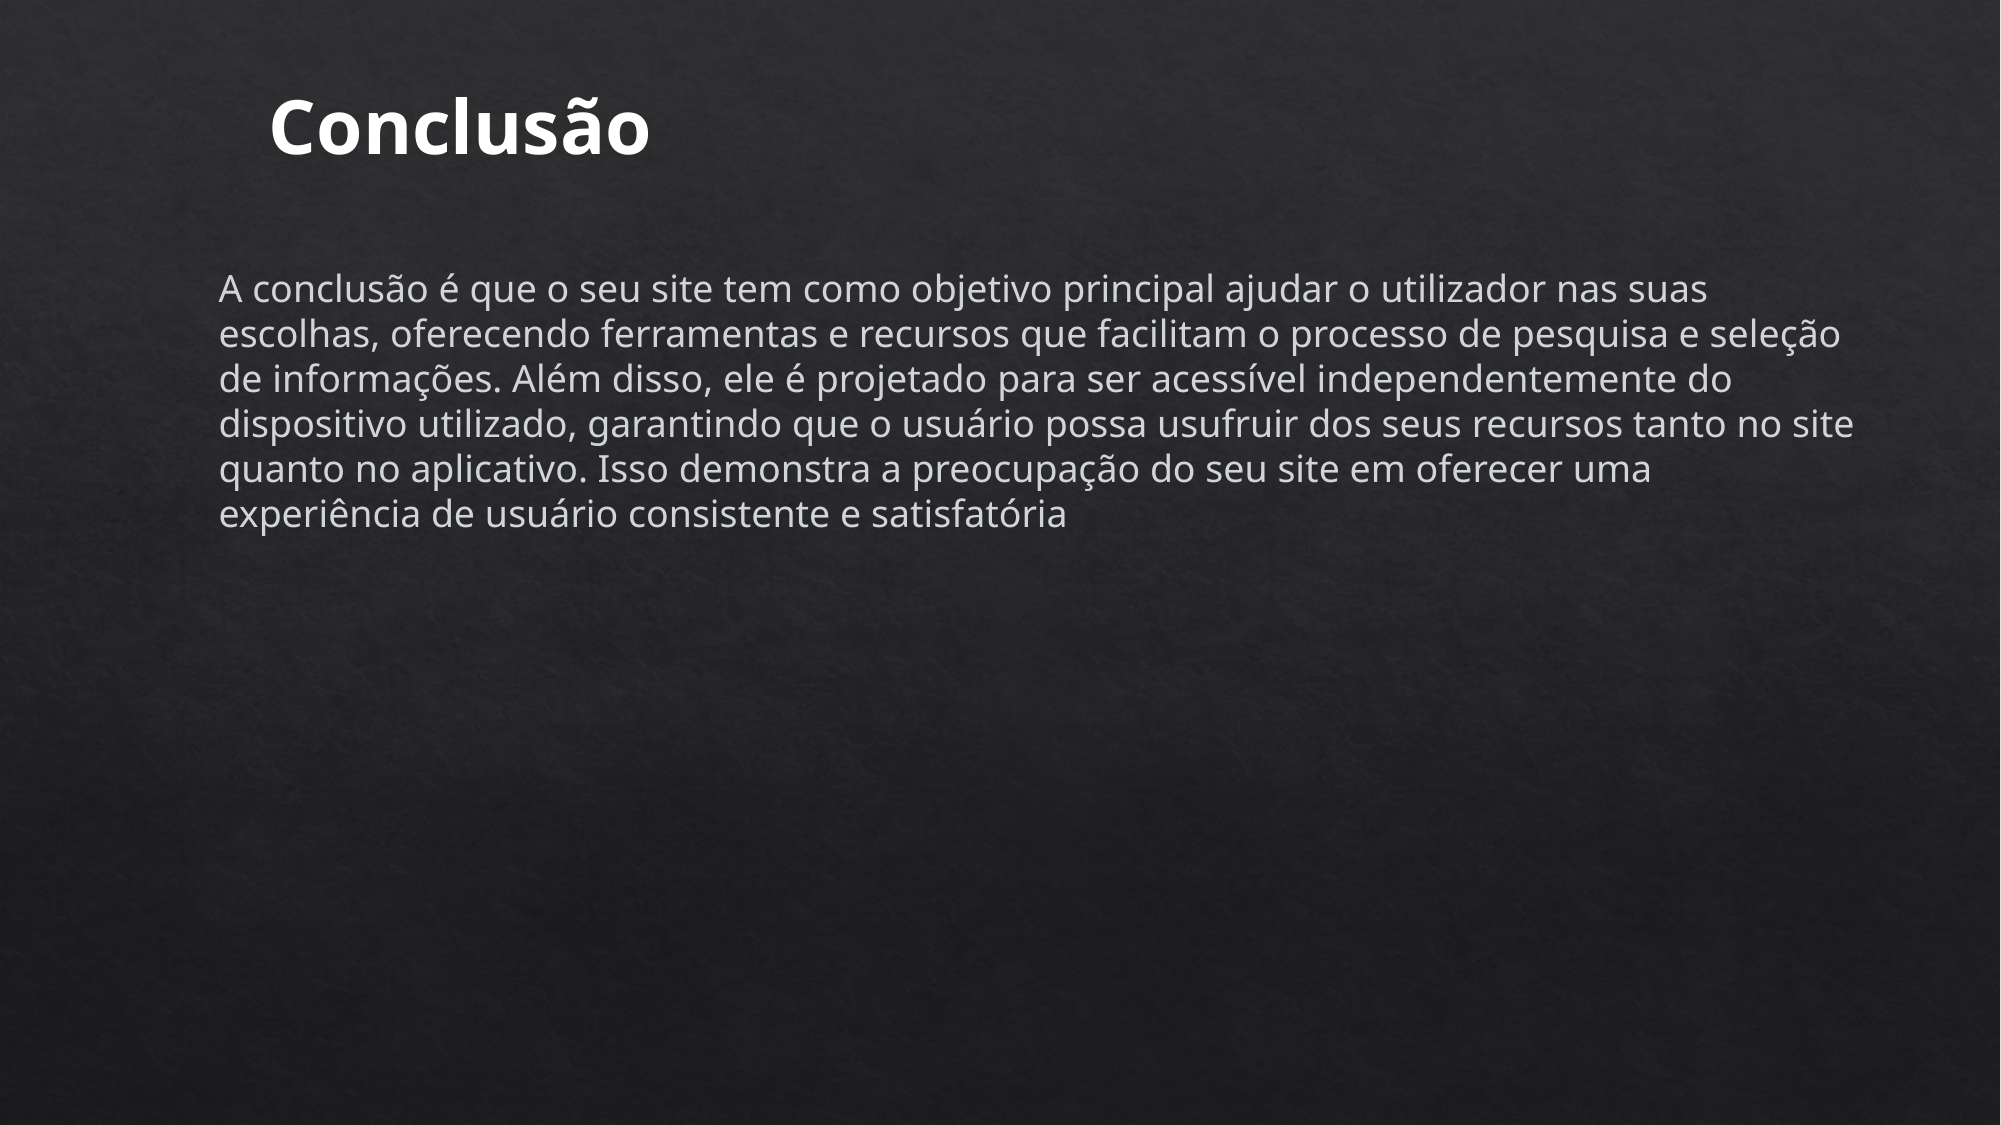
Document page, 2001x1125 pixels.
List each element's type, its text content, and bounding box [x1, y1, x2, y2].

text_box Conclusão [254, 71, 853, 178]
text_box A conclusão é que o seu site tem como objetivo principal ajudar o utilizador nas suas escolhas, oferecendo ferramentas e recursos que facilitam o processo de pesquisa e seleção de informações. Além disso, ele é projetado para ser acessível independentemente do dispositivo utilizado, garantindo que o usuário possa usufruir dos seus recursos tanto no site quanto no aplicativo. Isso demonstra a preocupação do seu site em oferecer uma experiência de usuário consistente e satisfatória [203, 257, 1876, 500]
